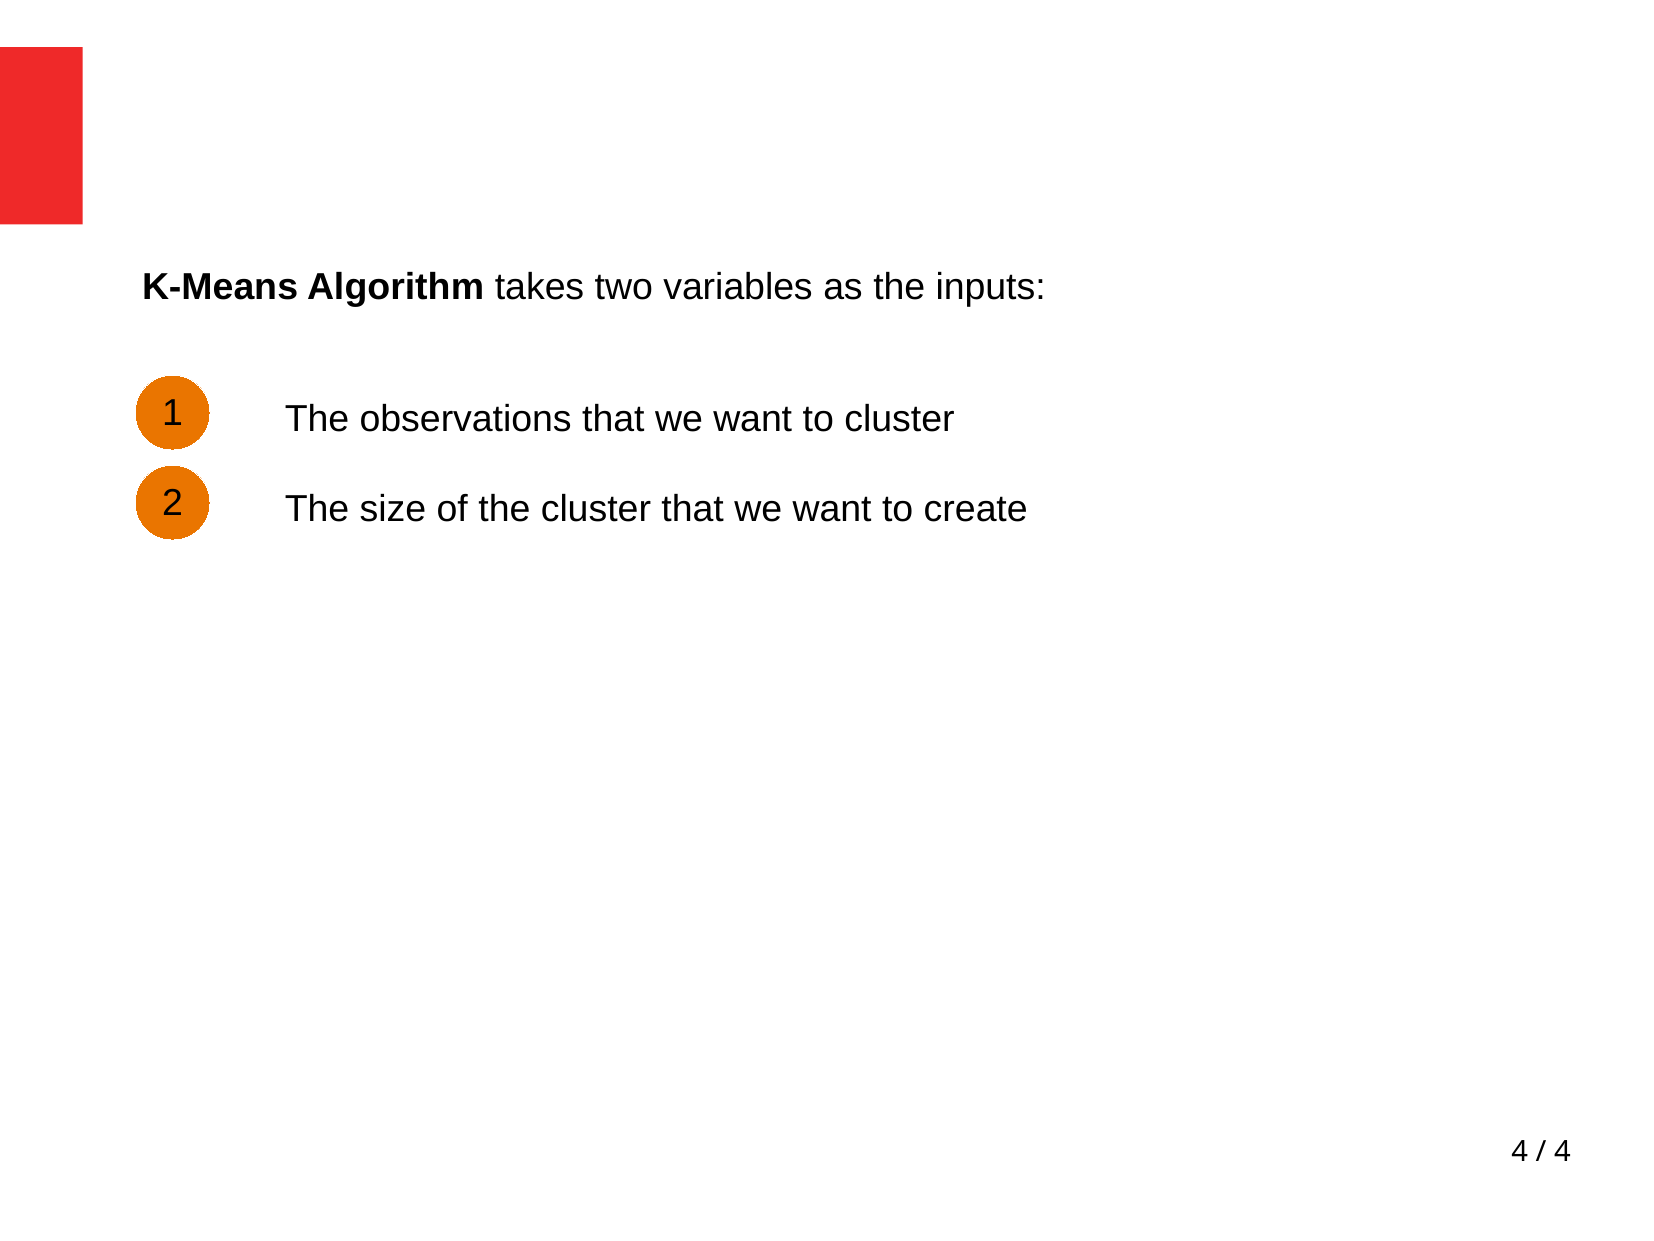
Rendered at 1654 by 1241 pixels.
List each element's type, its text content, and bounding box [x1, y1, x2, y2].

text_box 2 [135, 465, 211, 541]
text_box The size of the cluster that we want to create [270, 480, 1471, 537]
text_box 1 [135, 375, 211, 451]
text_box The observations that we want to cluster [270, 390, 1471, 447]
text_box K-Means Algorithm takes two variables as the inputs: [127, 258, 1201, 357]
